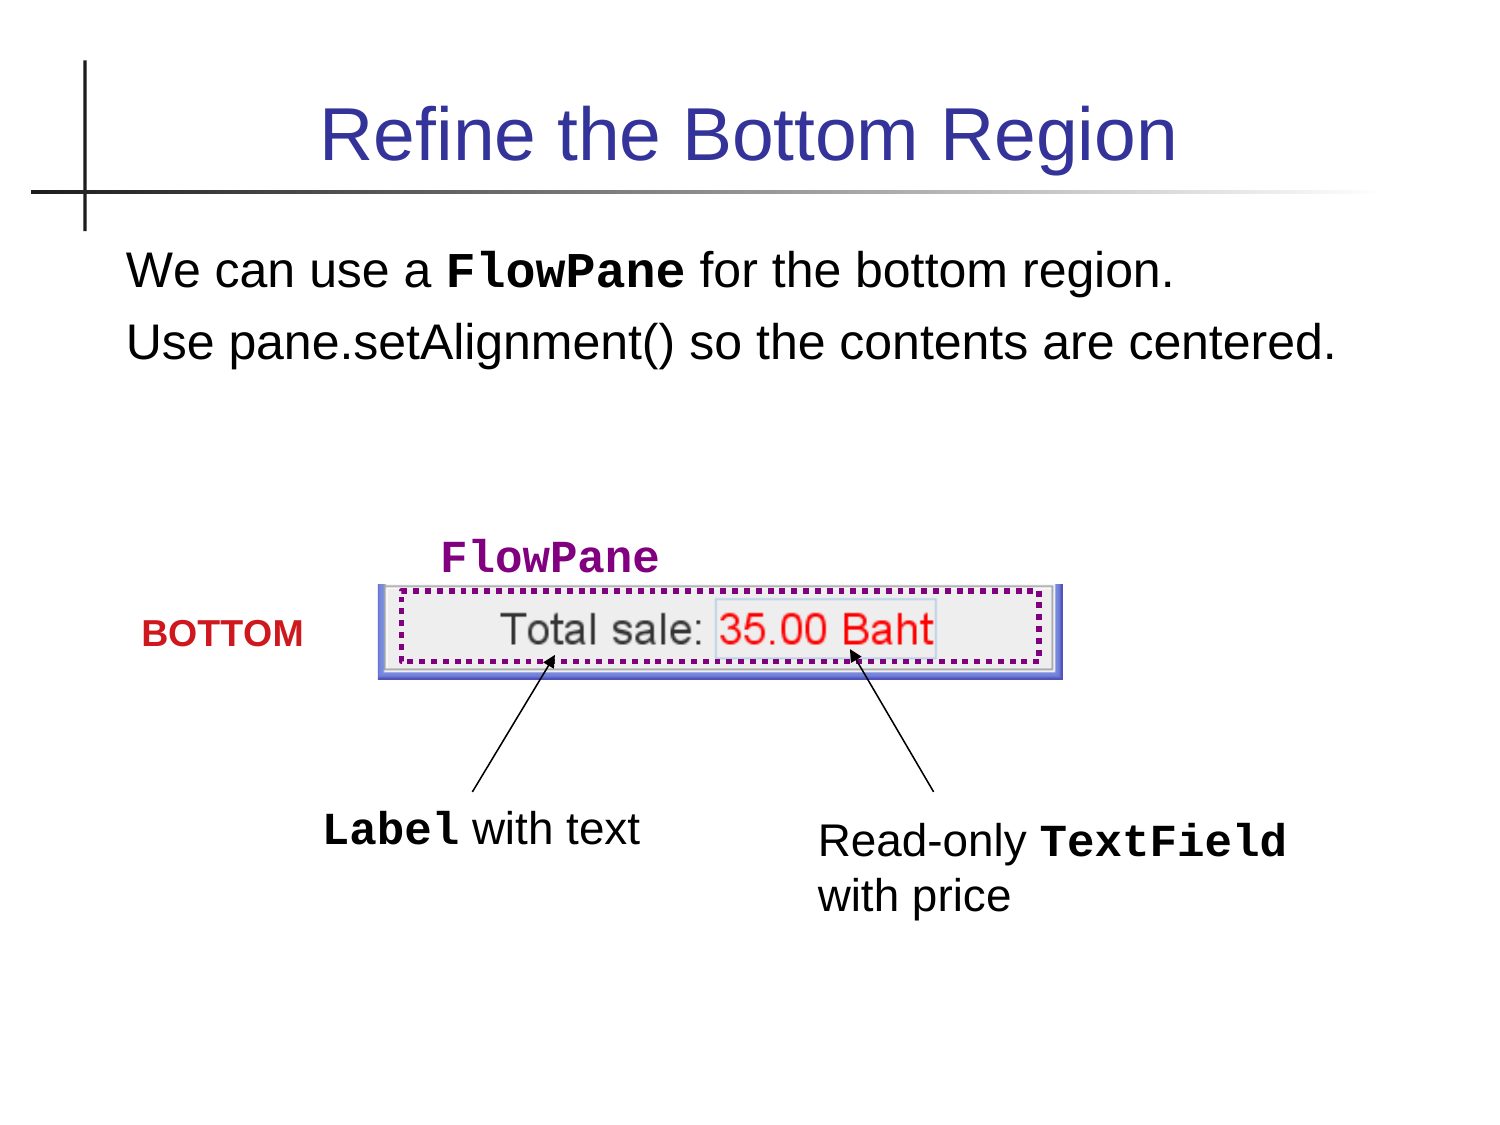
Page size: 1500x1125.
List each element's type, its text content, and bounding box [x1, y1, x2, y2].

picture [377, 584, 1063, 680]
title Refine the Bottom Region [100, 42, 1399, 184]
text_box Label with text [307, 791, 662, 863]
text_box BOTTOM [106, 601, 319, 662]
text_box FlowPane [425, 519, 780, 591]
list We can use a FlowPane for the bottom region. Use pane.setAlignment() so the contents are centered. [110, 229, 1409, 461]
text_box Read-only TextField with price [803, 803, 1359, 945]
